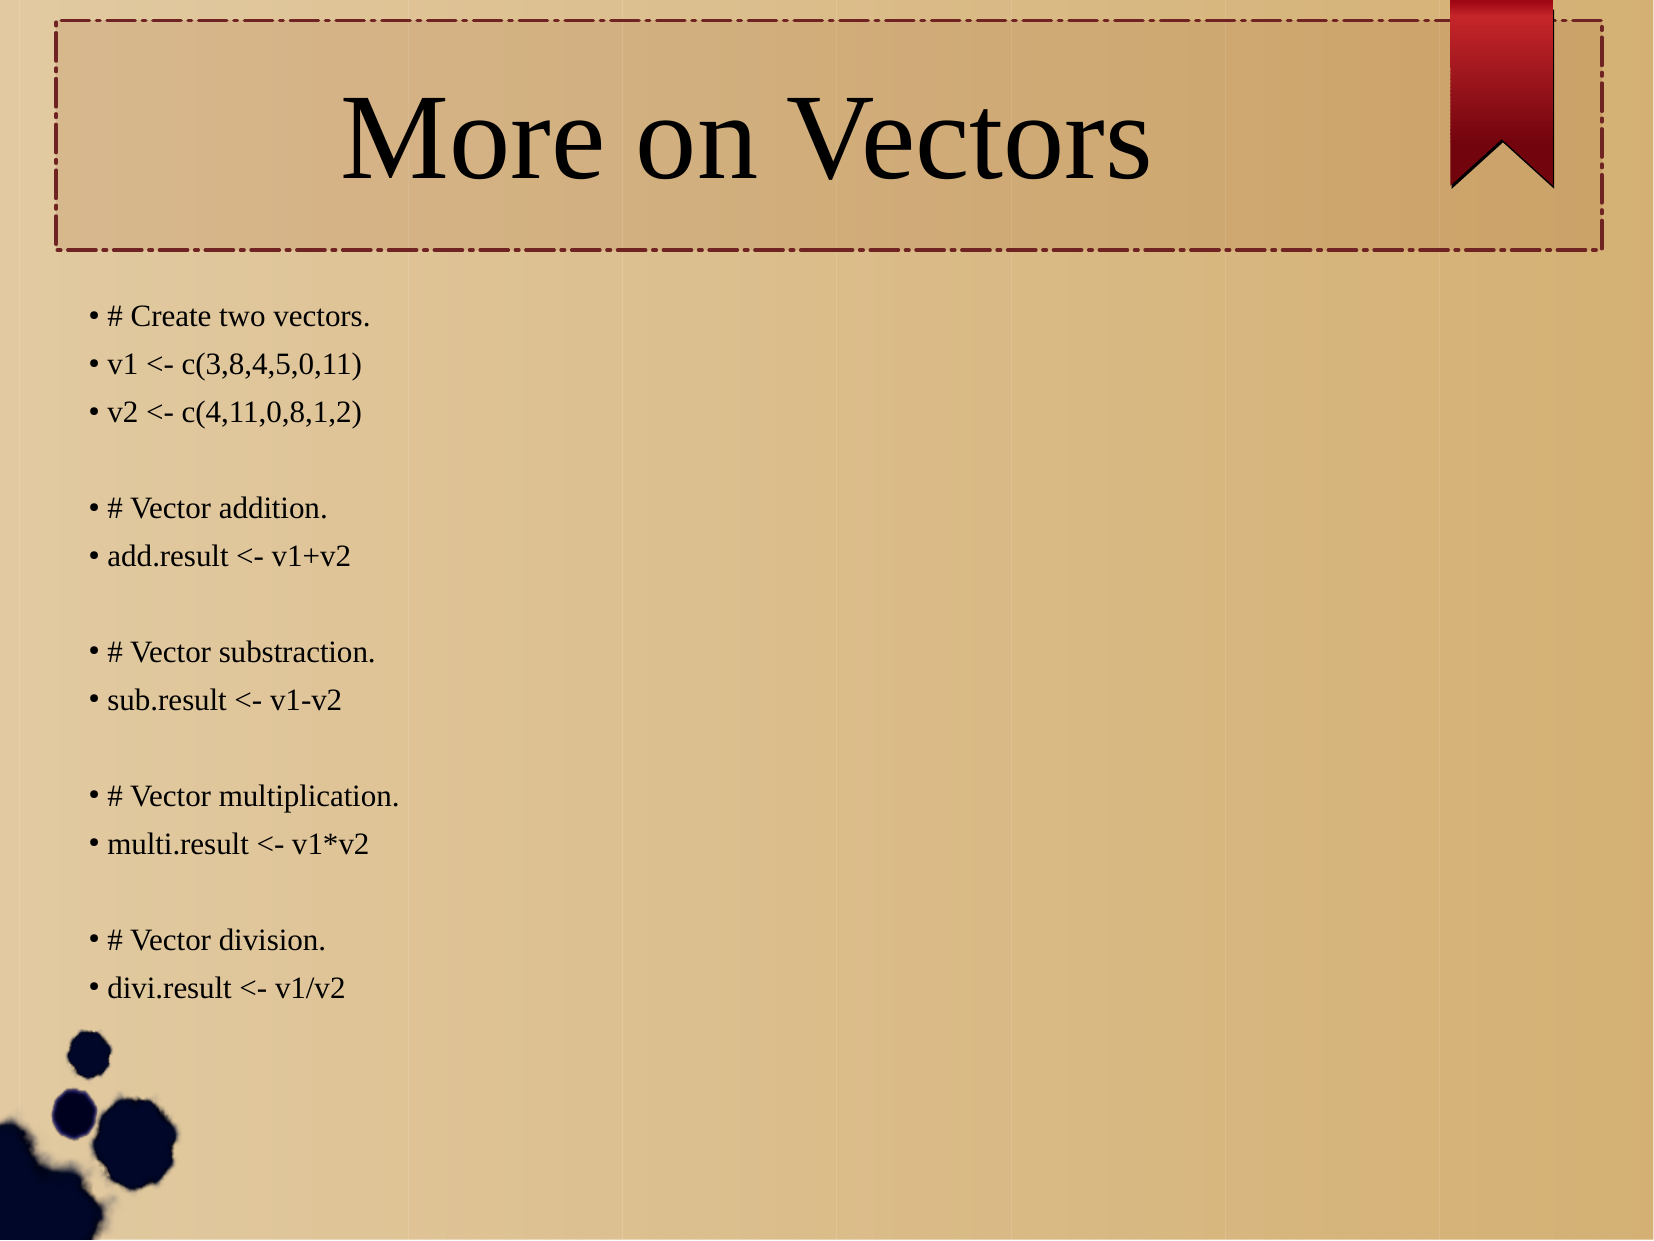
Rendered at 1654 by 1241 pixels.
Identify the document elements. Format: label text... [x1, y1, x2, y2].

list # Create two vectors. v1 <- c(3,8,4,5,0,11) v2 <- c(4,11,0,8,1,2) # Vector addition. add.result <- v1+v2 # Vector substraction. sub.result <- v1-v2 # Vector multiplication. multi.result <- v1*v2 # Vector division. divi.result <- v1/v2 [82, 299, 1571, 1019]
title More on Vectors [82, 47, 1412, 229]
